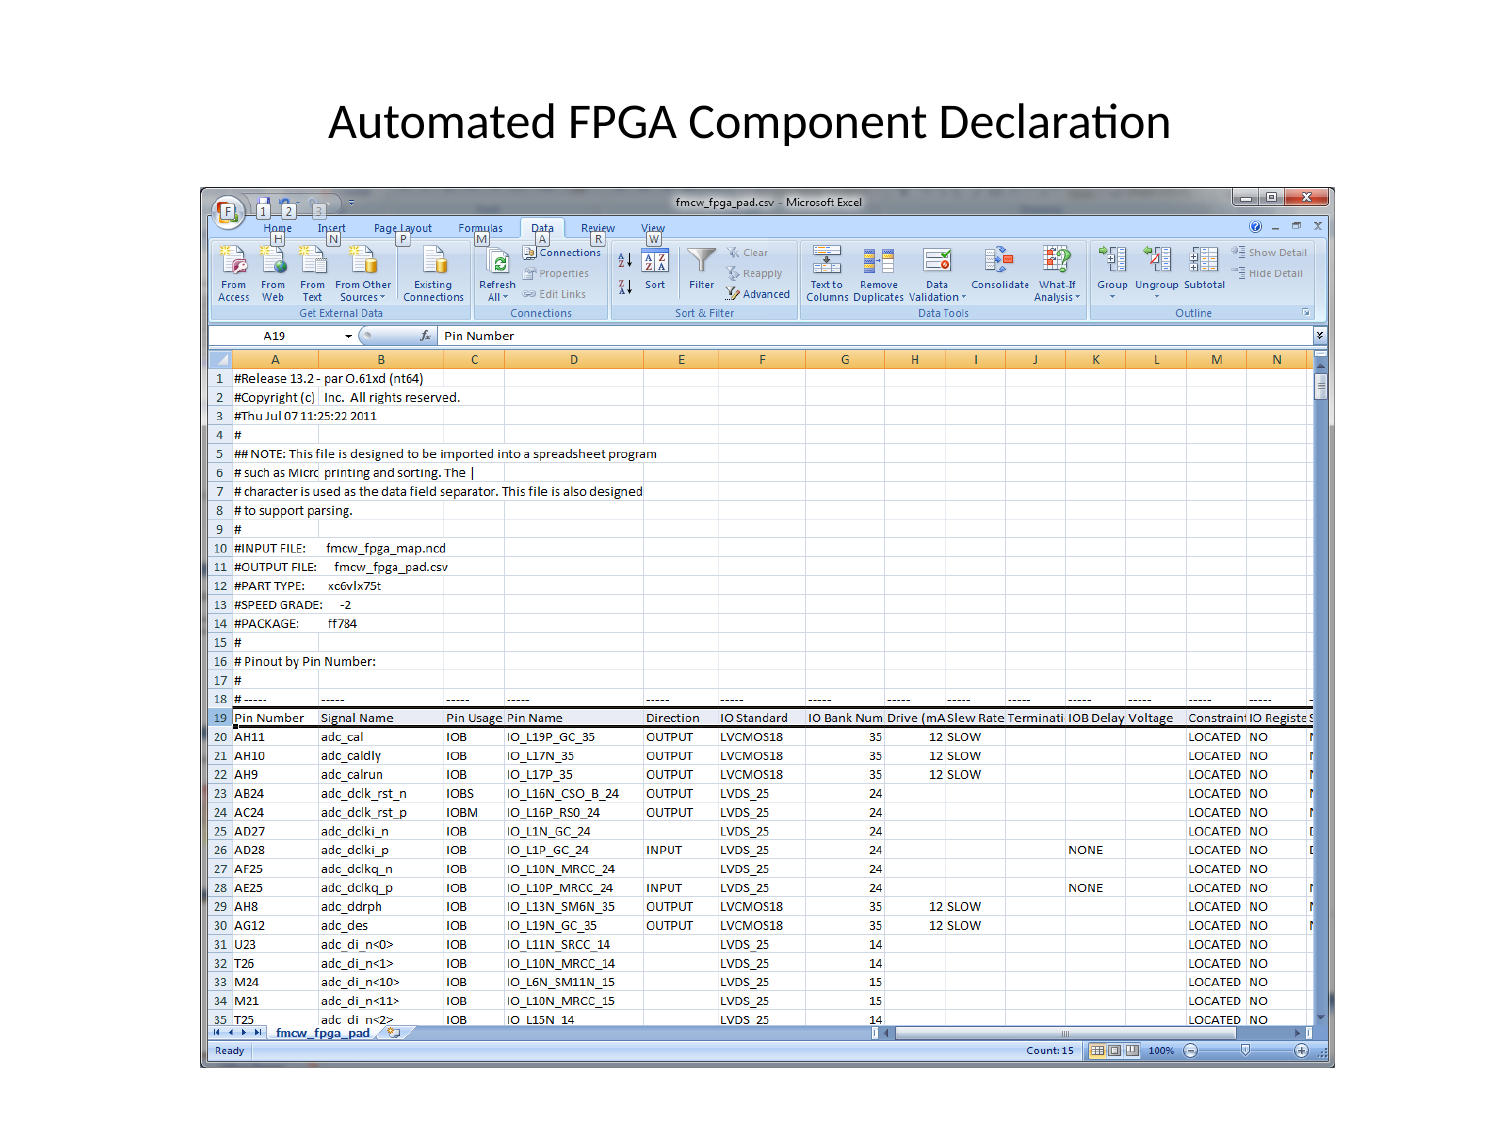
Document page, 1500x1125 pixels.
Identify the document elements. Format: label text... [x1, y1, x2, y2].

picture [200, 187, 1335, 1068]
title Automated FPGA Component Declaration [75, 75, 1425, 163]
